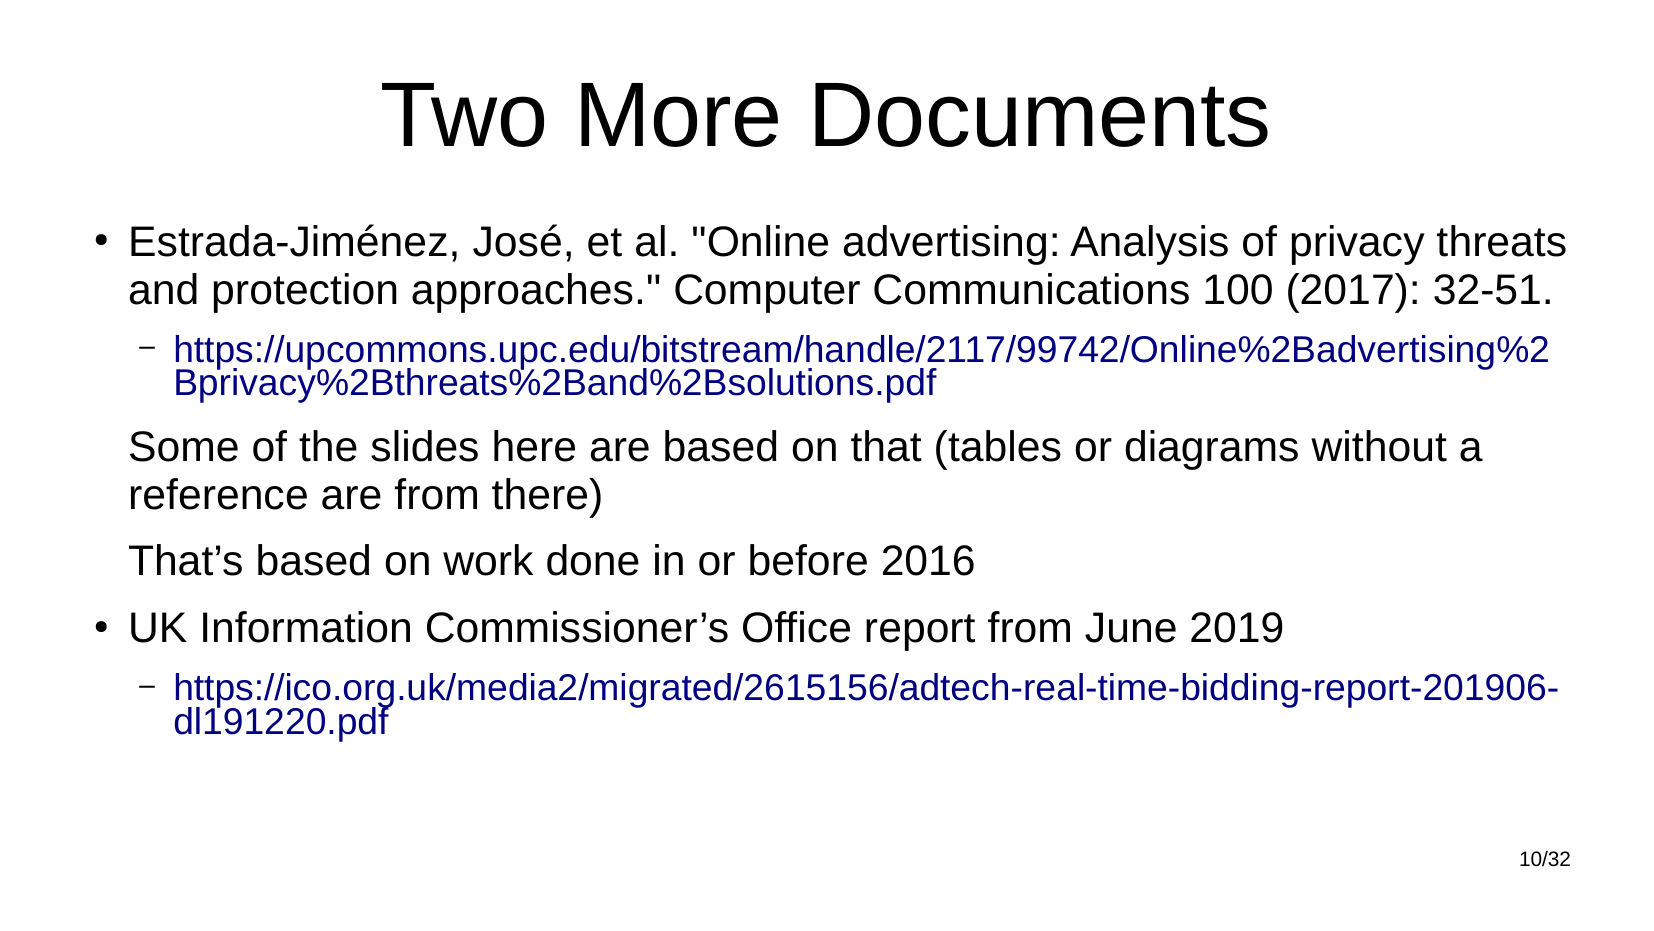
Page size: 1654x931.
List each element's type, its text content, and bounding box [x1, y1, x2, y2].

list Estrada-Jiménez, José, et al. "Online advertising: Analysis of privacy threats and protection approaches." Computer Communications 100 (2017): 32-51. https://upcommons.upc.edu/bitstream/handle/2117/99742/Online%2Badvertising%2Bprivacy%2Bthreats%2Band%2Bsolutions.pdf Some of the slides here are based on that (tables or diagrams without a reference are from there) That’s based on work done in or before 2016 UK Information Commissioner’s Office report from June 2019 https://ico.org.uk/media2/migrated/2615156/adtech-real-time-bidding-report-201906-dl191220.pdf [82, 217, 1571, 758]
title Two More Documents [82, 37, 1571, 193]
